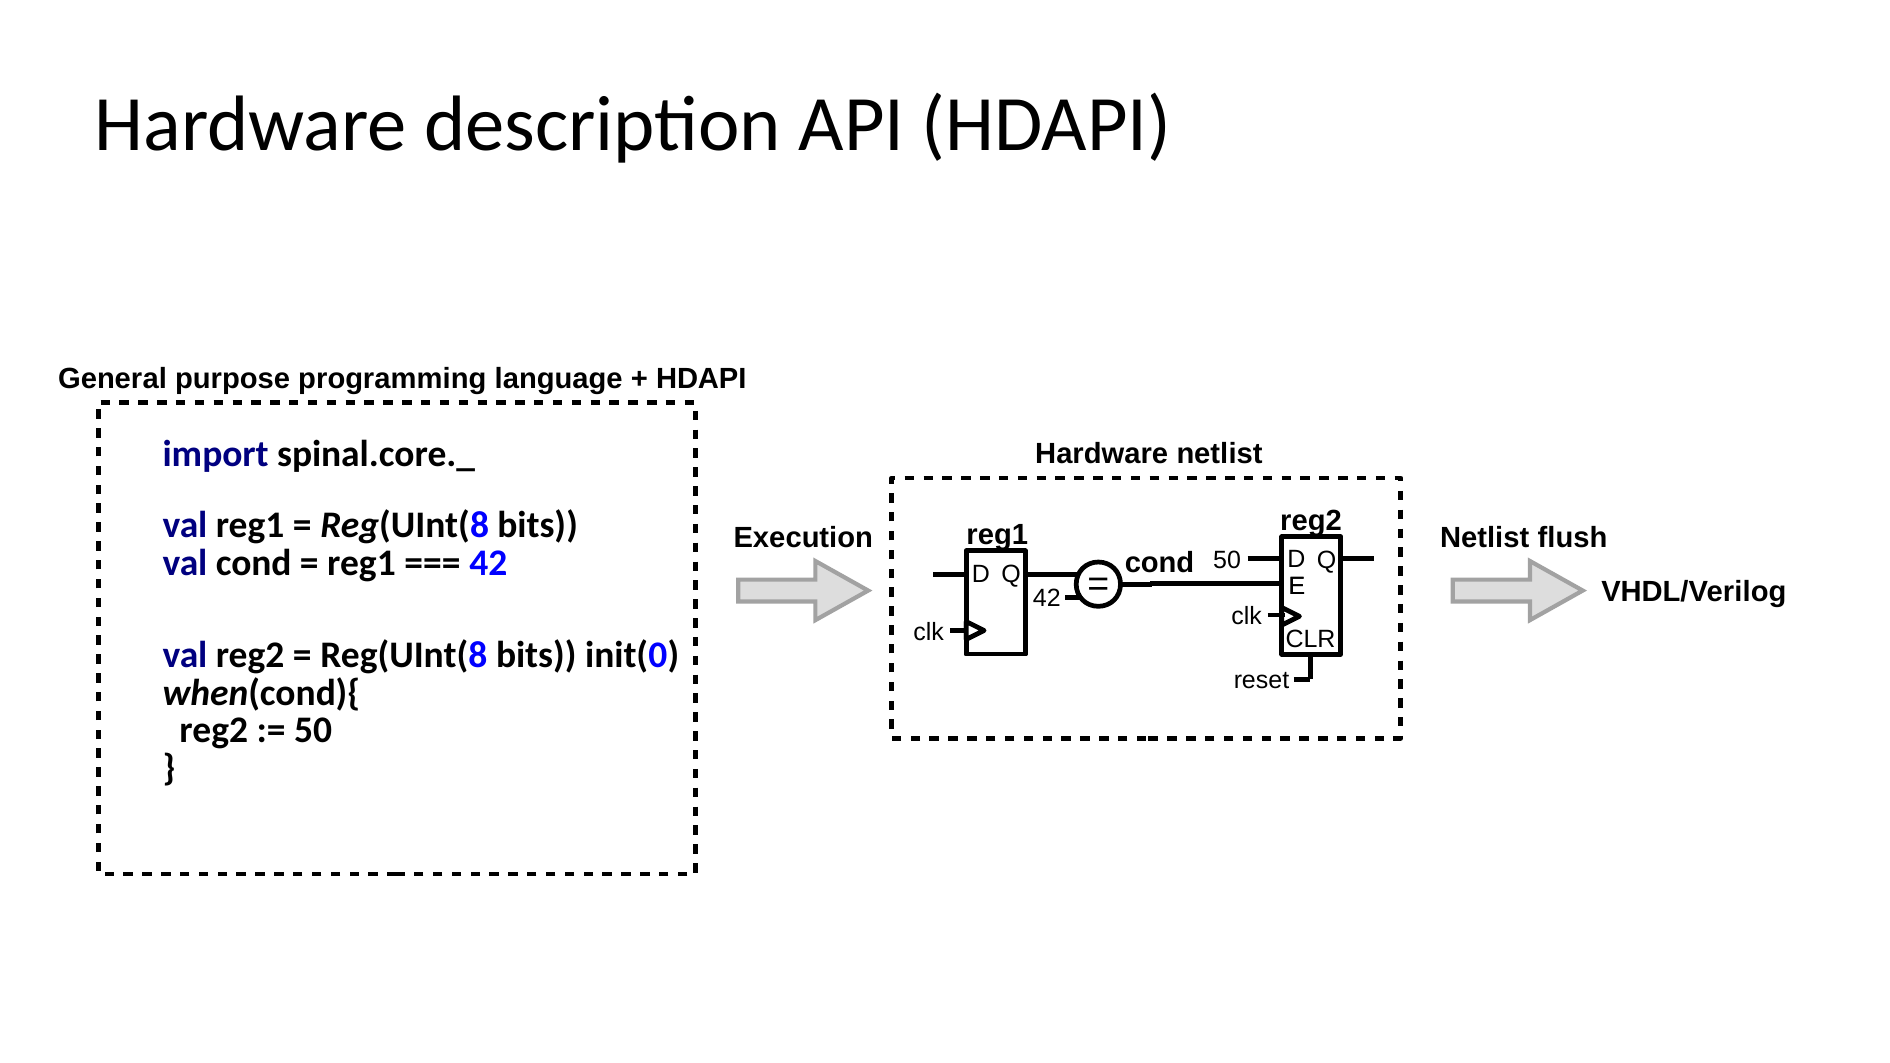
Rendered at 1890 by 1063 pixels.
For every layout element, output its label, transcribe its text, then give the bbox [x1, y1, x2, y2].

picture [890, 495, 1376, 701]
text_box Hardware netlist [960, 429, 1338, 478]
text_box val reg1 = Reg(UInt(8 bits)) val cond = reg1 === 42 [147, 501, 597, 620]
text_box Execution [702, 512, 904, 562]
text_box import spinal.core._ [147, 431, 547, 497]
text_box General purpose programming language + HDAPI [43, 353, 762, 403]
text_box val reg2 = Reg(UInt(8 bits)) init(0) when(cond){ reg2 := 50 } [147, 631, 730, 830]
text_box Netlist flush [1423, 512, 1625, 562]
text_box VHDL/Verilog [1586, 566, 1802, 616]
text_box [1452, 562, 1583, 621]
title Hardware description API (HDAPI) [94, 42, 1796, 220]
text_box [738, 562, 869, 621]
